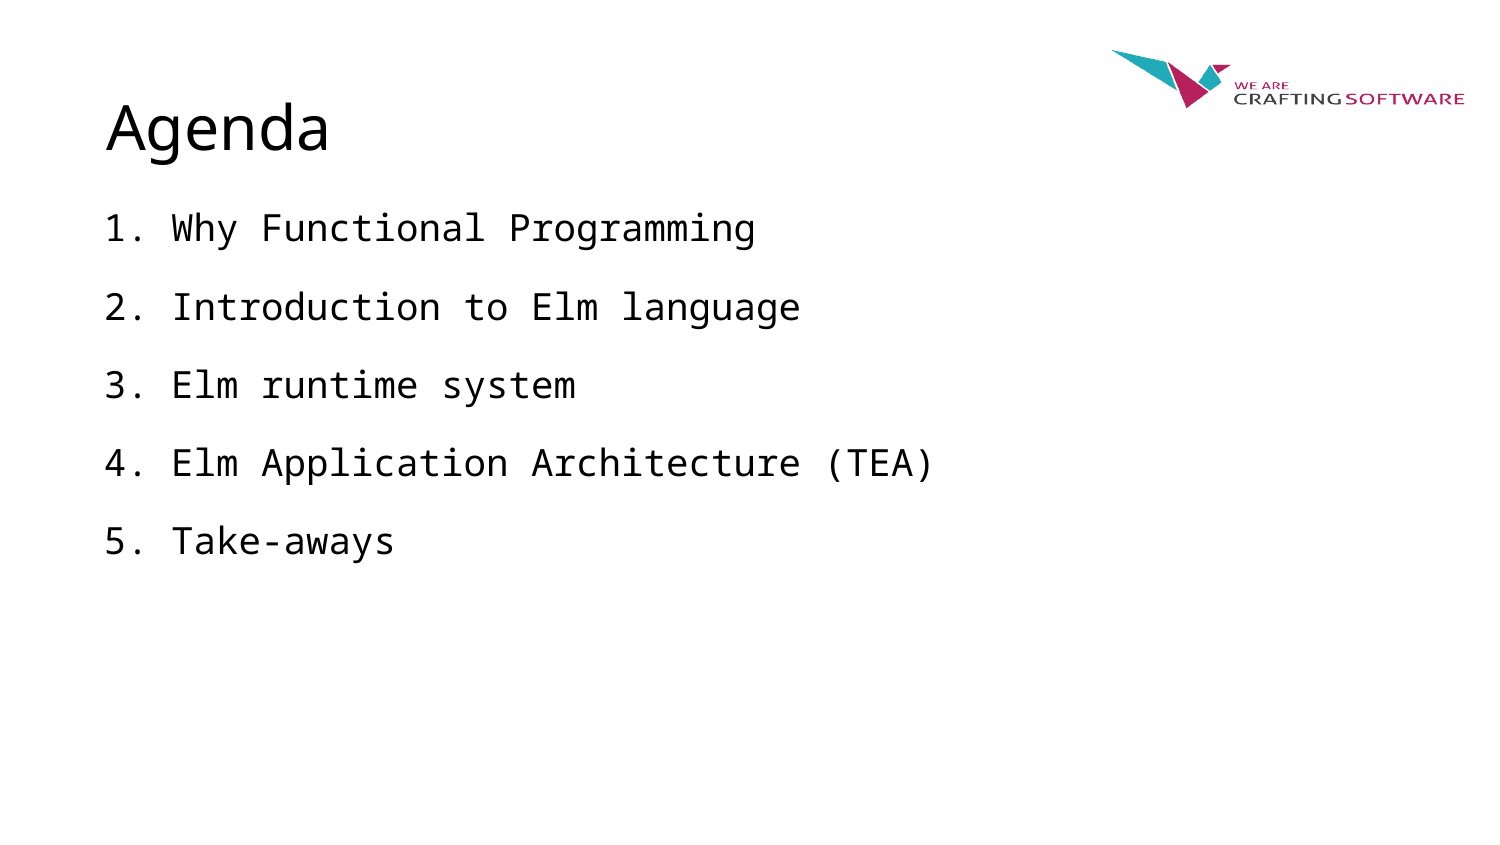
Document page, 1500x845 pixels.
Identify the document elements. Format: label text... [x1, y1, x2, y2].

title Agenda [90, 73, 1489, 168]
list Why Functional Programming Introduction to Elm language Elm runtime system Elm Application Architecture (TEA) Take-aways [51, 189, 1449, 751]
picture [1094, 0, 1481, 163]
